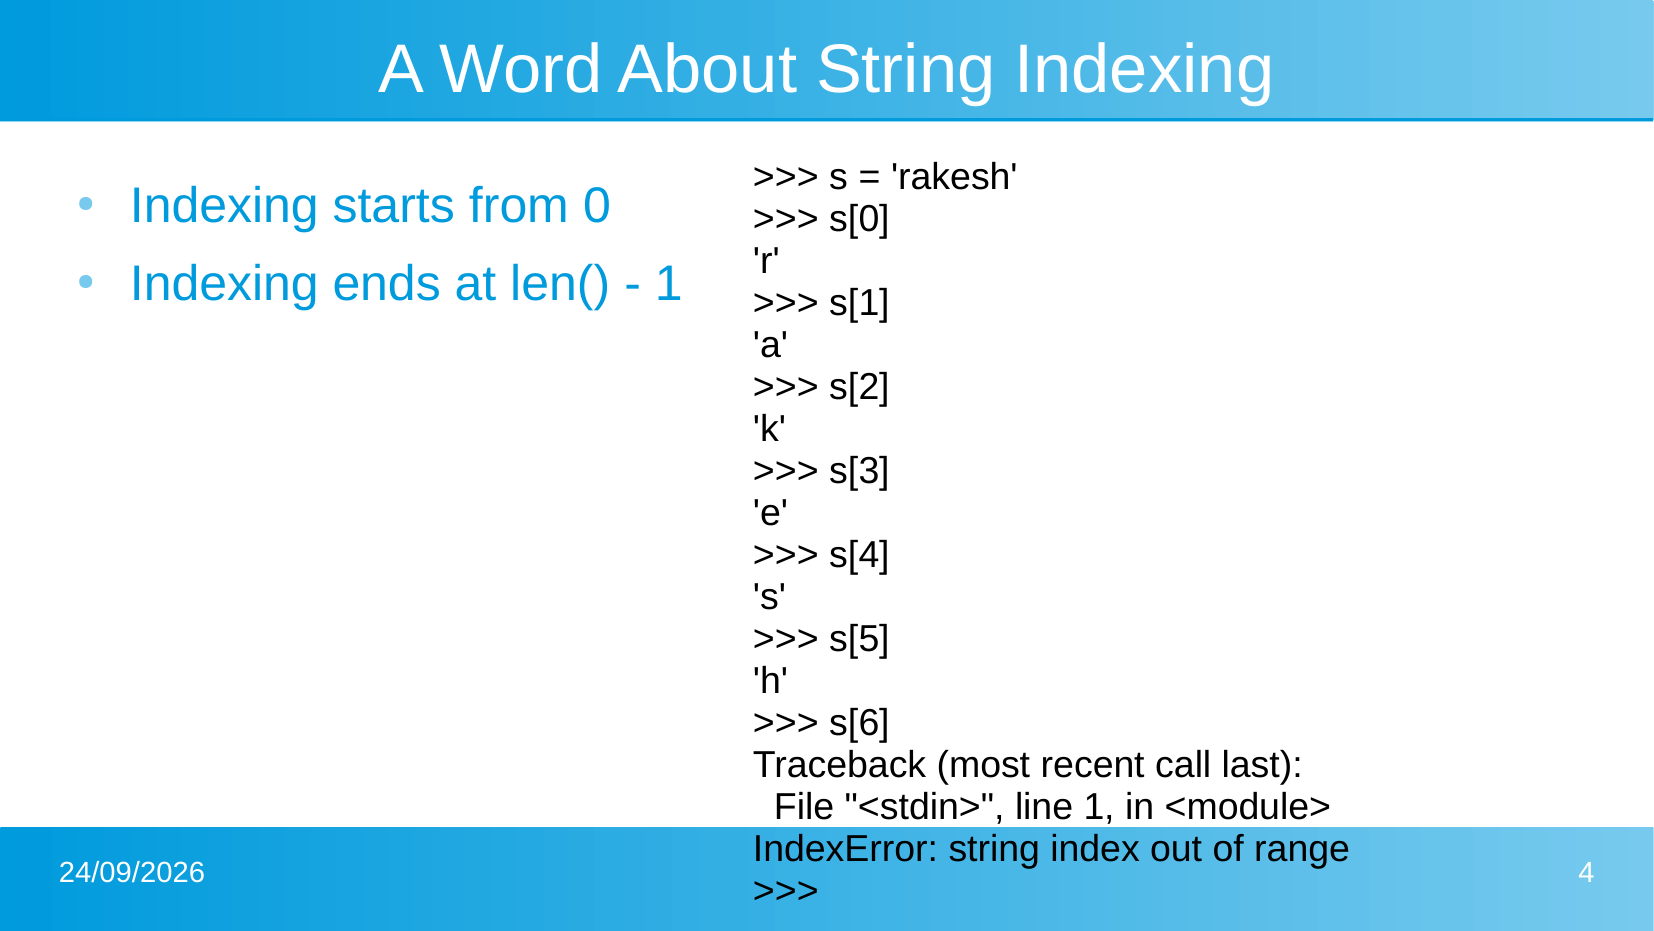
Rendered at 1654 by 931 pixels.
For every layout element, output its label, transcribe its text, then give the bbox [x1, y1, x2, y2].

title A Word About String Indexing [59, 29, 1595, 108]
text_box >>> s = 'rakesh' >>> s[0] 'r' >>> s[1] 'a' >>> s[2] 'k' >>> s[3] 'e' >>> s[4] 's' >>> s[5] 'h' >>> s[6] Traceback (most recent call last): File "<stdin>", line 1, in <module> IndexError: string index out of range >>> [738, 148, 1654, 931]
list Indexing starts from 0 Indexing ends at len() - 1 [59, 177, 738, 768]
